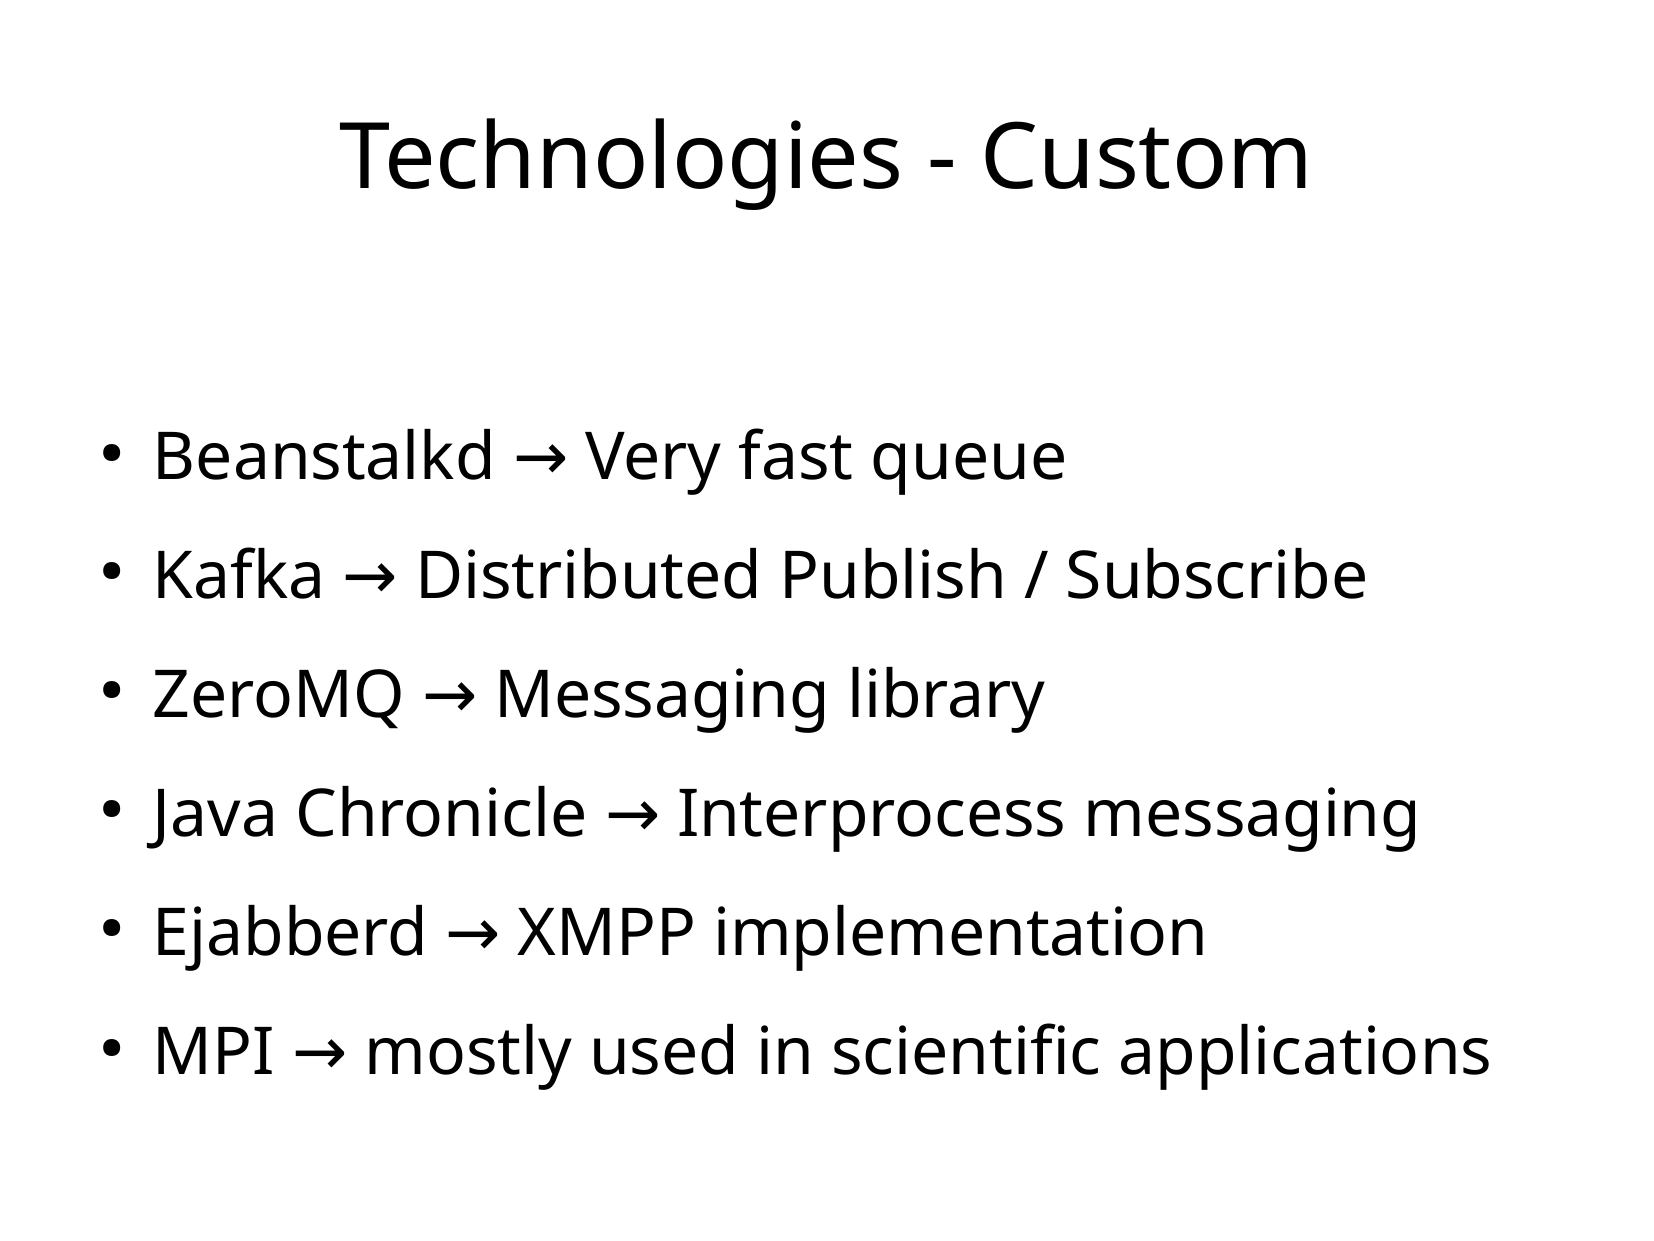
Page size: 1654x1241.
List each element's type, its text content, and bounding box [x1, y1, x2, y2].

list Beanstalkd → Very fast queue Kafka → Distributed Publish / Subscribe ZeroMQ → Messaging library Java Chronicle → Interprocess messaging Ejabberd → XMPP implementation MPI → mostly used in scientific applications [82, 290, 1538, 1096]
title Technologies - Custom [82, 49, 1571, 257]
